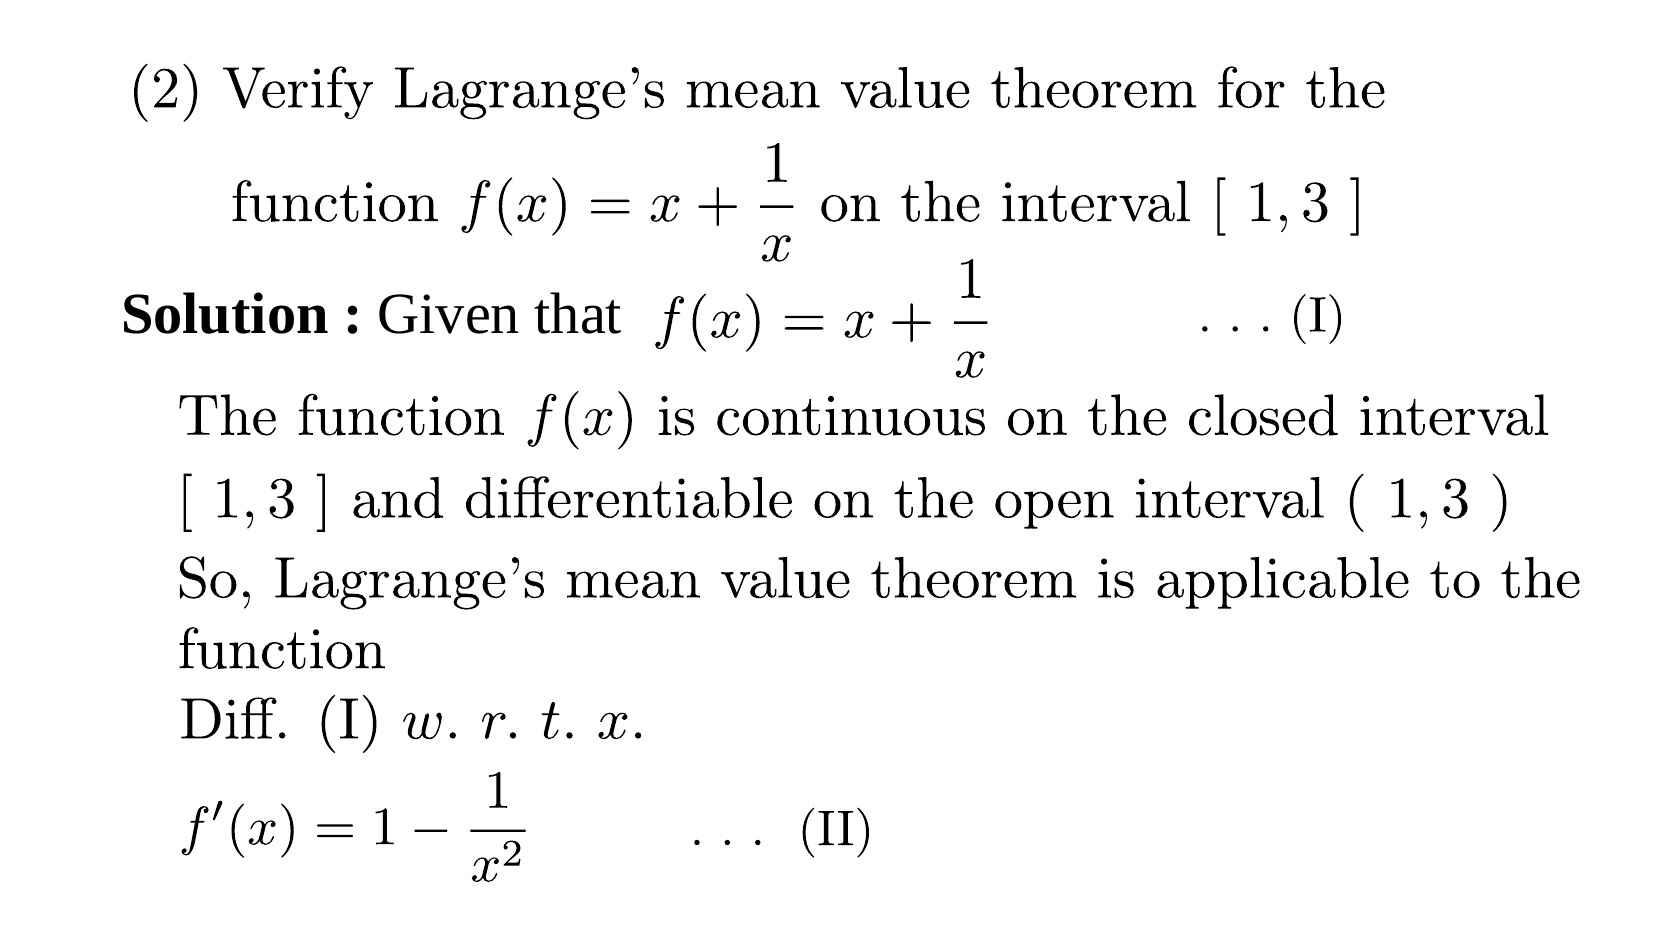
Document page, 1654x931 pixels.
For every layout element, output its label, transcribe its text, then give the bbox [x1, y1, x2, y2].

text_box [179, 391, 1549, 450]
text_box [131, 63, 1385, 122]
text_box [181, 771, 526, 882]
text_box [692, 807, 869, 858]
text_box [232, 142, 1359, 378]
text_box [1200, 294, 1342, 344]
text_box [181, 694, 642, 754]
text_box [179, 627, 385, 669]
title Solution : Given that [47, 37, 1607, 886]
text_box [179, 556, 1580, 610]
text_box [179, 473, 1507, 532]
